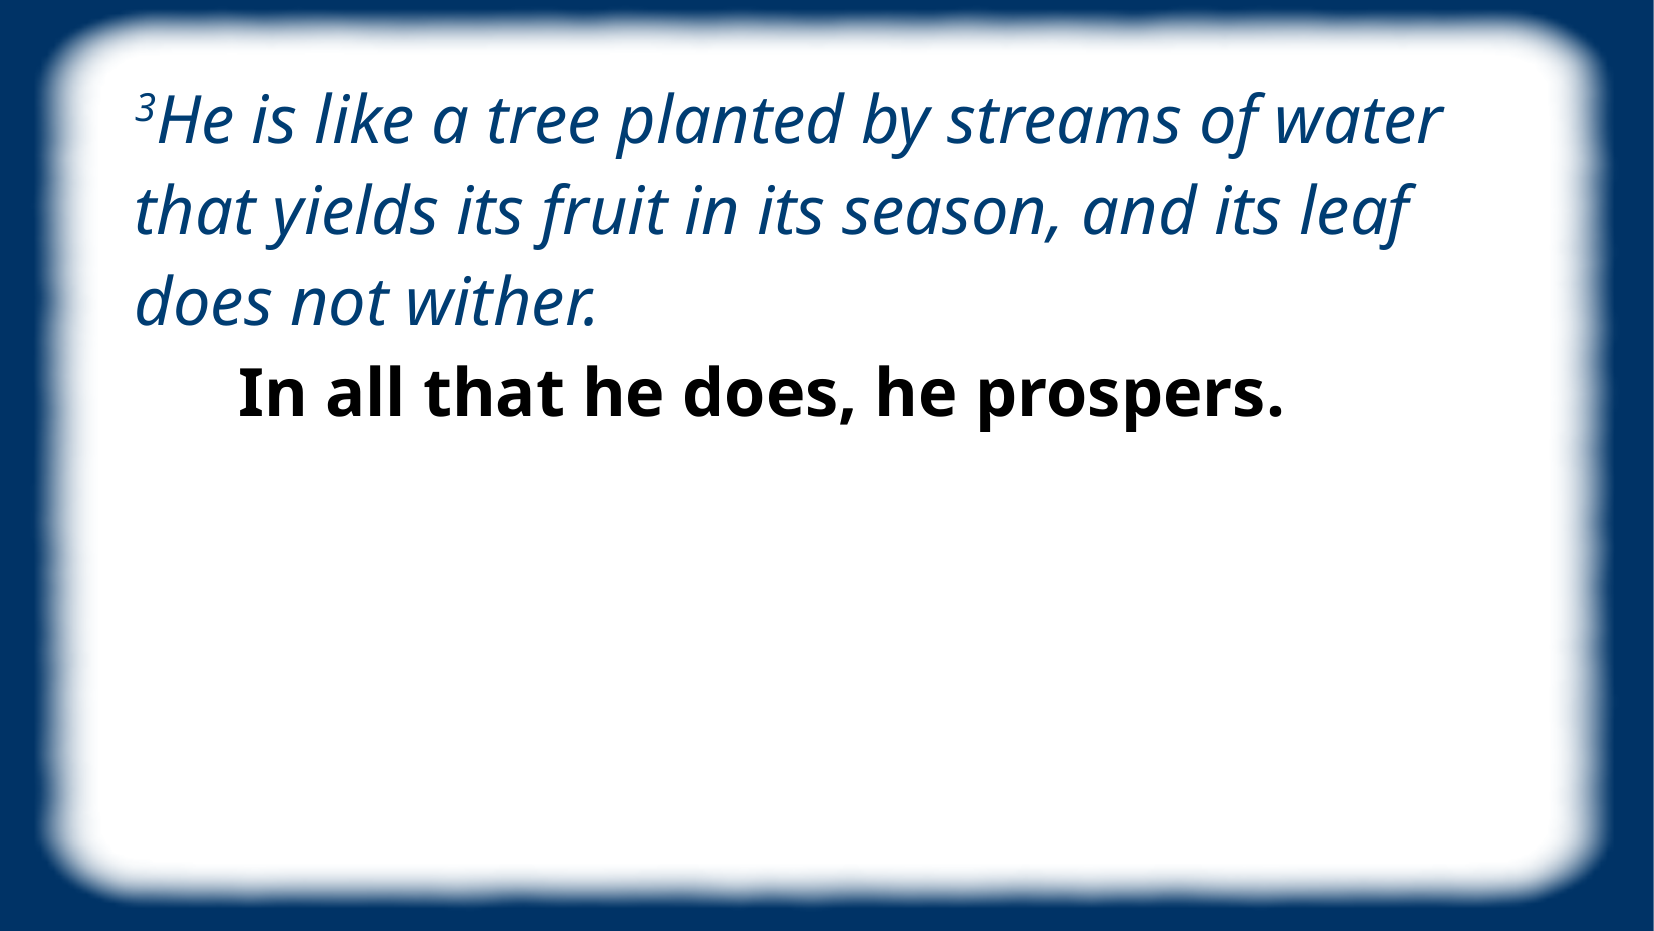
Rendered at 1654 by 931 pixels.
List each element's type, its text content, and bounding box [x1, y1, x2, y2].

text_box 3He is like a tree planted by streams of water that yields its fruit in its season, and its leaf does not wither. In all that he does, he prospers. [120, 65, 1561, 436]
picture [0, 0, 1654, 931]
